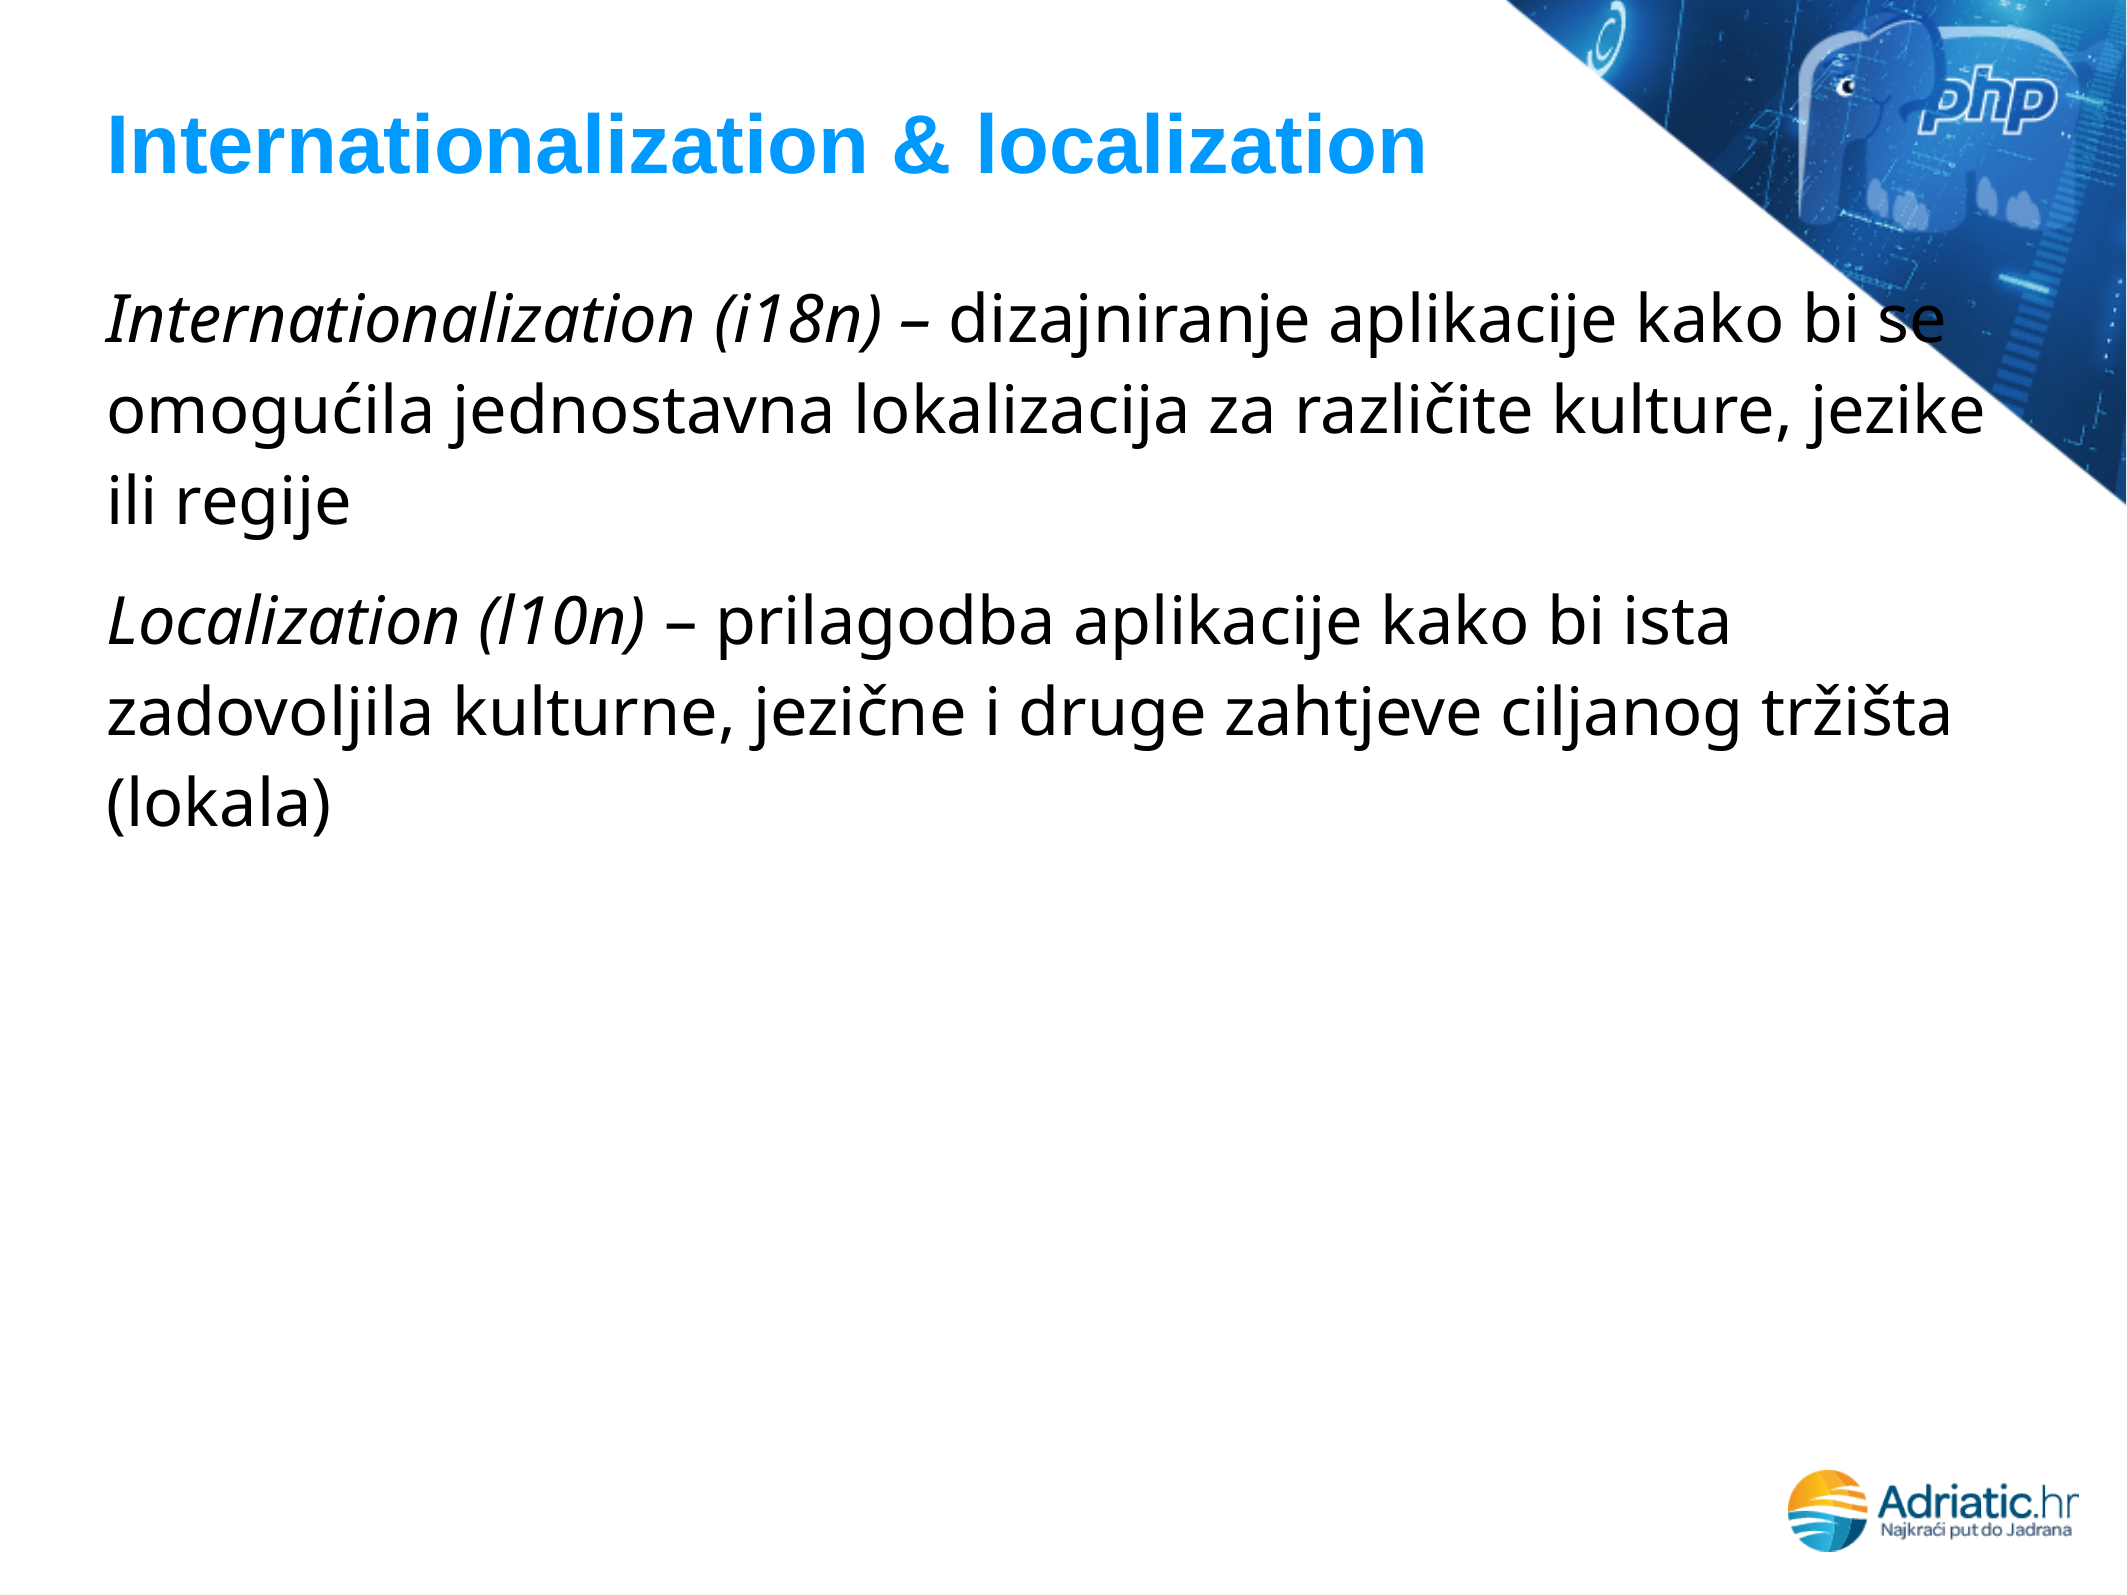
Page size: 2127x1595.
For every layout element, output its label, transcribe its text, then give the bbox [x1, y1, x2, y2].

title Internationalization & localization [106, 70, 1630, 219]
list Internationalization (i18n) – dizajniranje aplikacije kako bi se omogućila jednostavna lokalizacija za različite kulture, jezike ili regije Localization (l10n) – prilagodba aplikacije kako bi ista zadovoljila kulturne, jezične i druge zahtjeve ciljanog tržišta (lokala) [106, 271, 1997, 1453]
picture [1788, 1470, 2079, 1552]
picture [1505, 0, 2127, 625]
